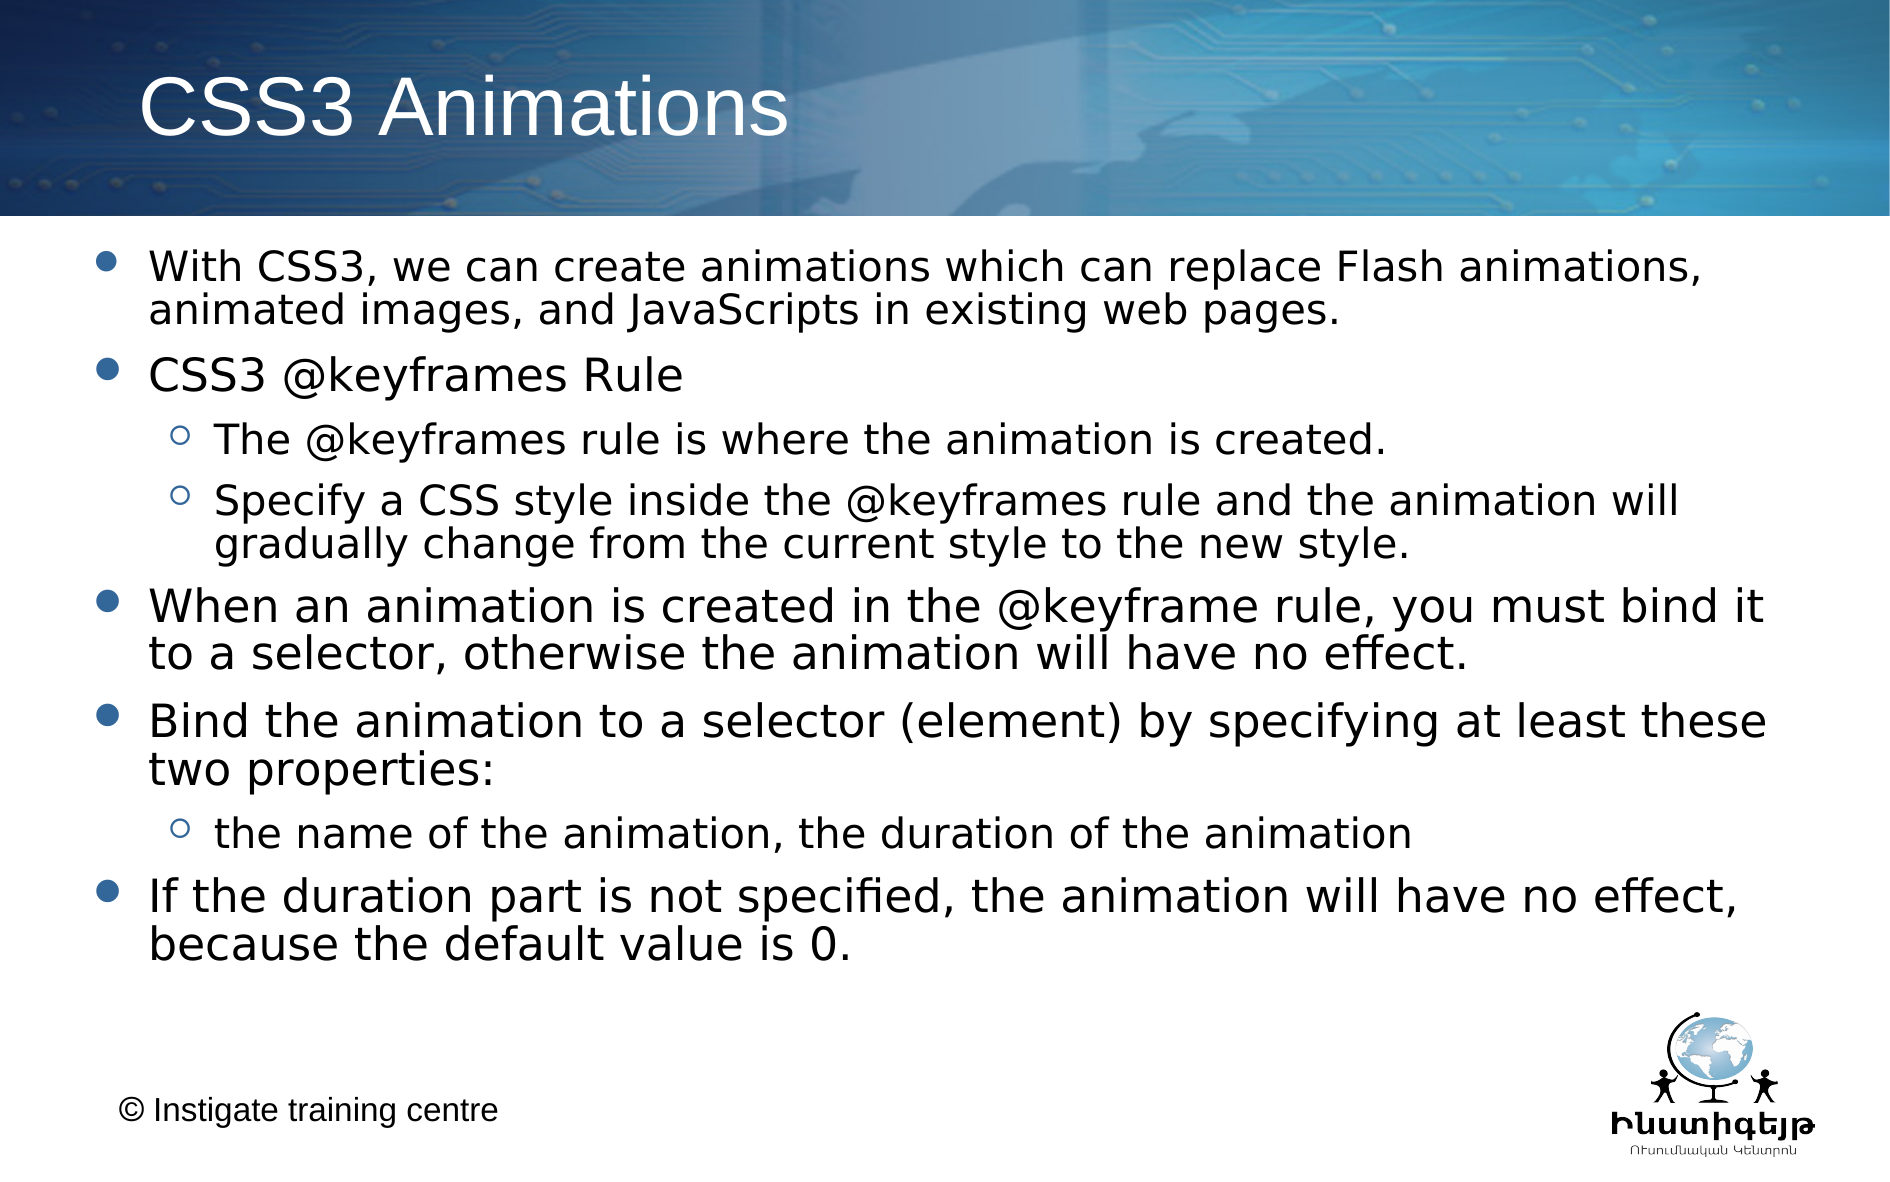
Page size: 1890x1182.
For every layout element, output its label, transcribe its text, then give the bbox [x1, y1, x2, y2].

text_box CSS3 Animations [138, 82, 1801, 90]
picture [1612, 1012, 1815, 1157]
picture [0, 0, 1890, 216]
list With CSS3, we can create animations which can replace Flash animations, animated images, and JavaScripts in existing web pages. CSS3 @keyframes Rule The @keyframes rule is where the animation is created. Specify a CSS style inside the @keyframes rule and the animation will gradually change from the current style to the new style. When an animation is created in the @keyframe rule, you must bind it to a selector, otherwise the animation will have no effect. Bind the animation to a selector (element) by specifying at least these two properties: the name of the animation, the duration of the animation If the duration part is not specified, the animation will have no effect, because the default value is 0. [93, 247, 1783, 271]
